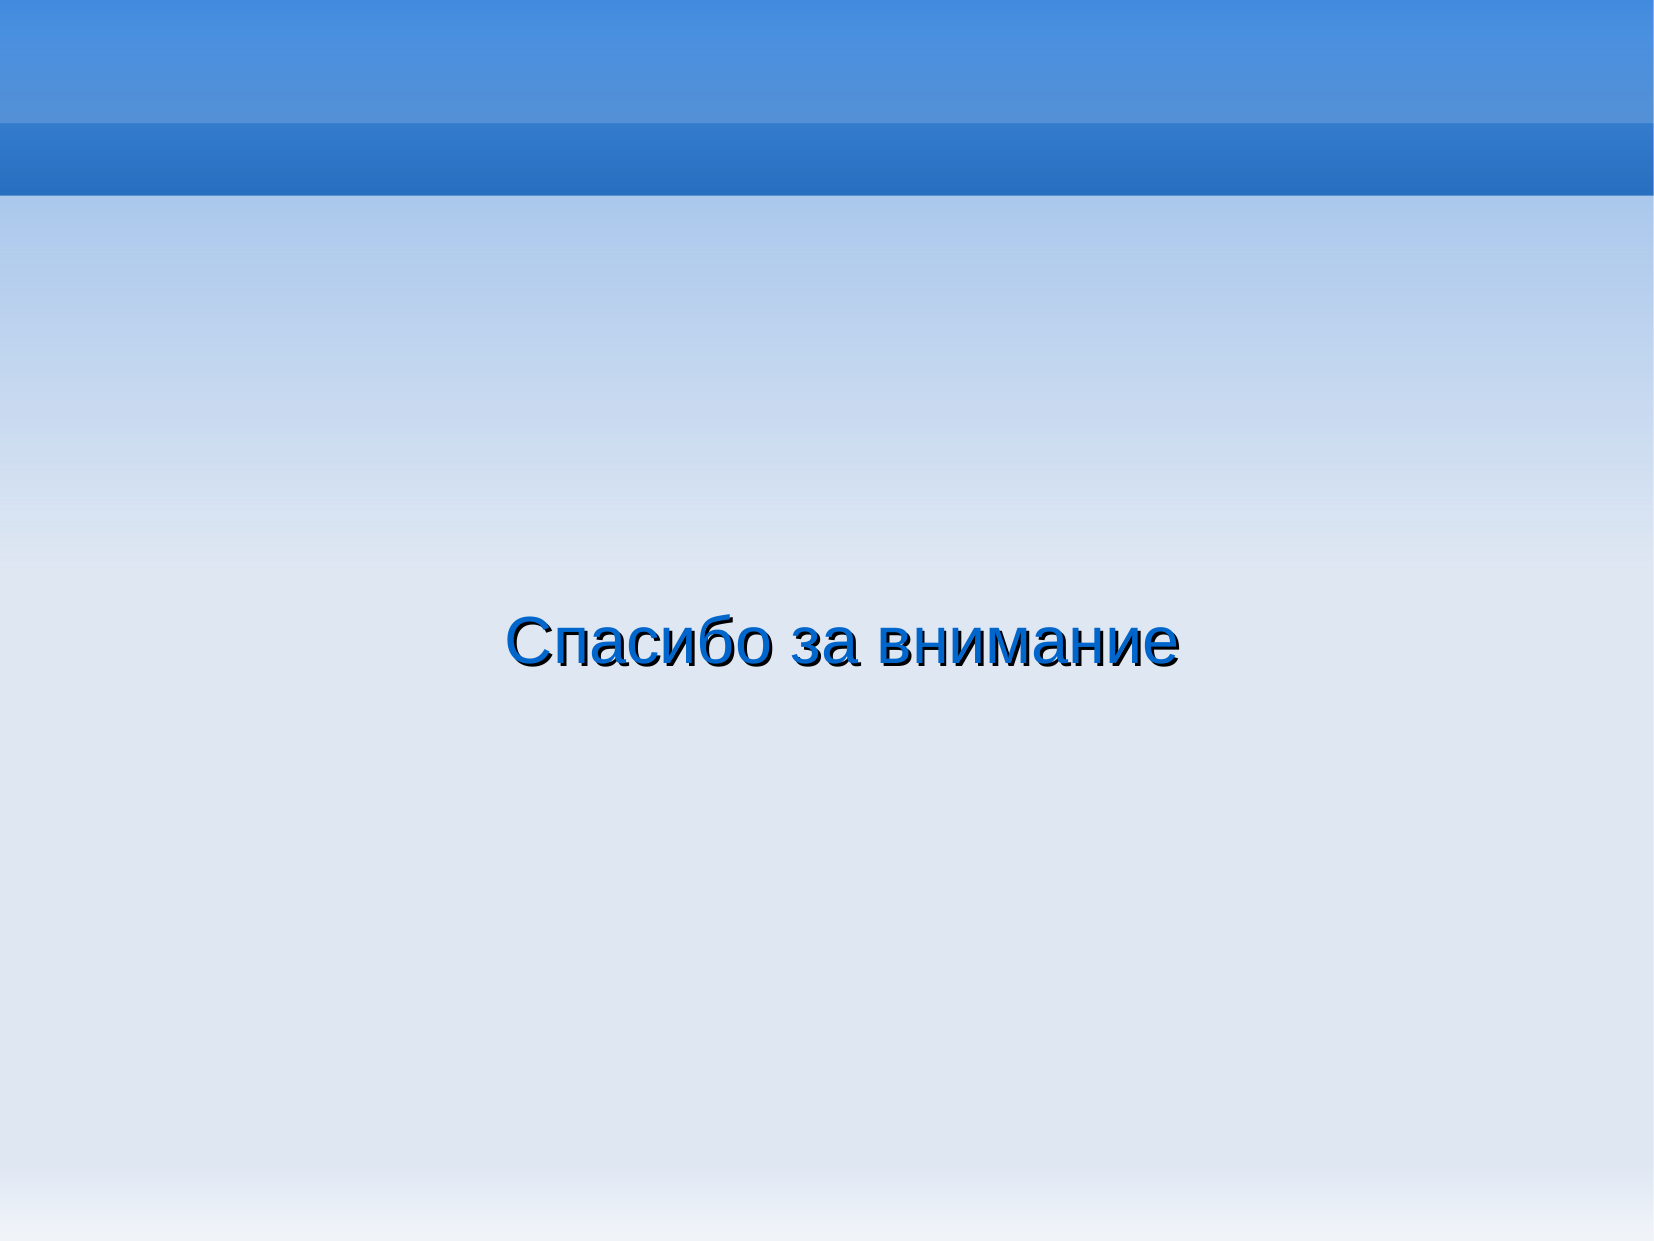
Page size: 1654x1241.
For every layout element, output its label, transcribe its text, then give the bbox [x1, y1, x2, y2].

title [82, 49, 1571, 257]
picture [0, 0, 1654, 1241]
list Спасибо за внимание [82, 290, 1571, 1094]
